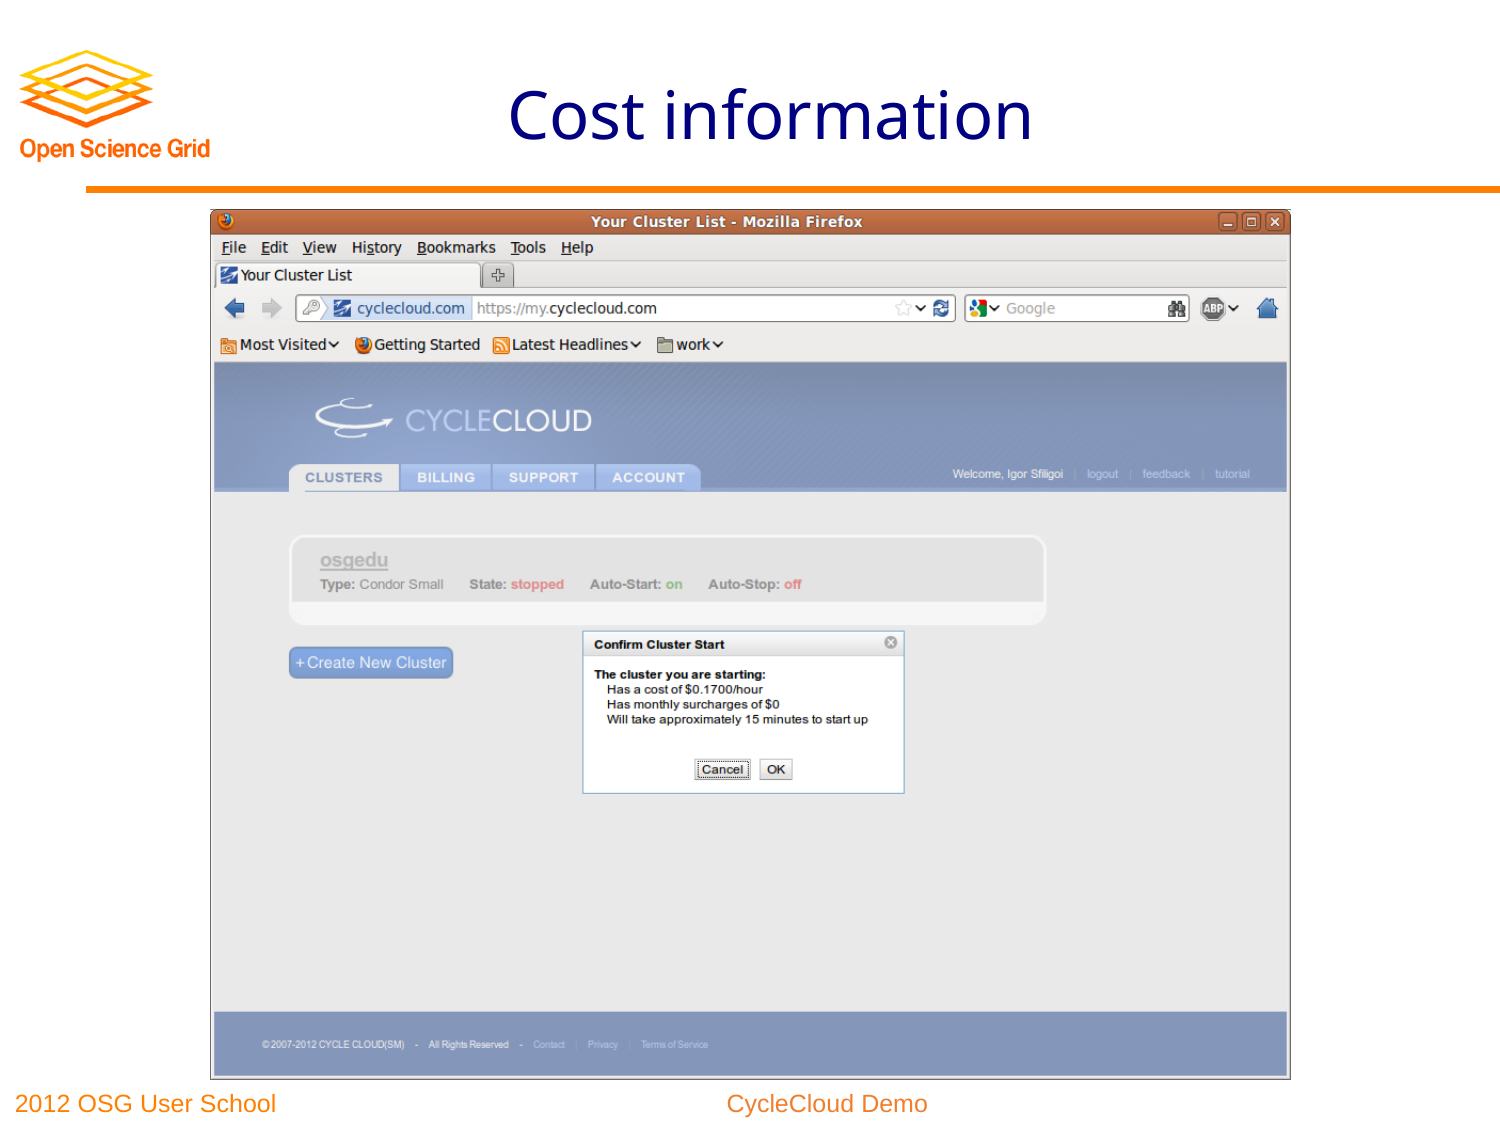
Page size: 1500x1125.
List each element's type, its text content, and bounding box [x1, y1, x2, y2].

picture [0, 27, 201, 179]
title Cost information [201, 18, 1342, 207]
picture [210, 209, 1291, 1081]
